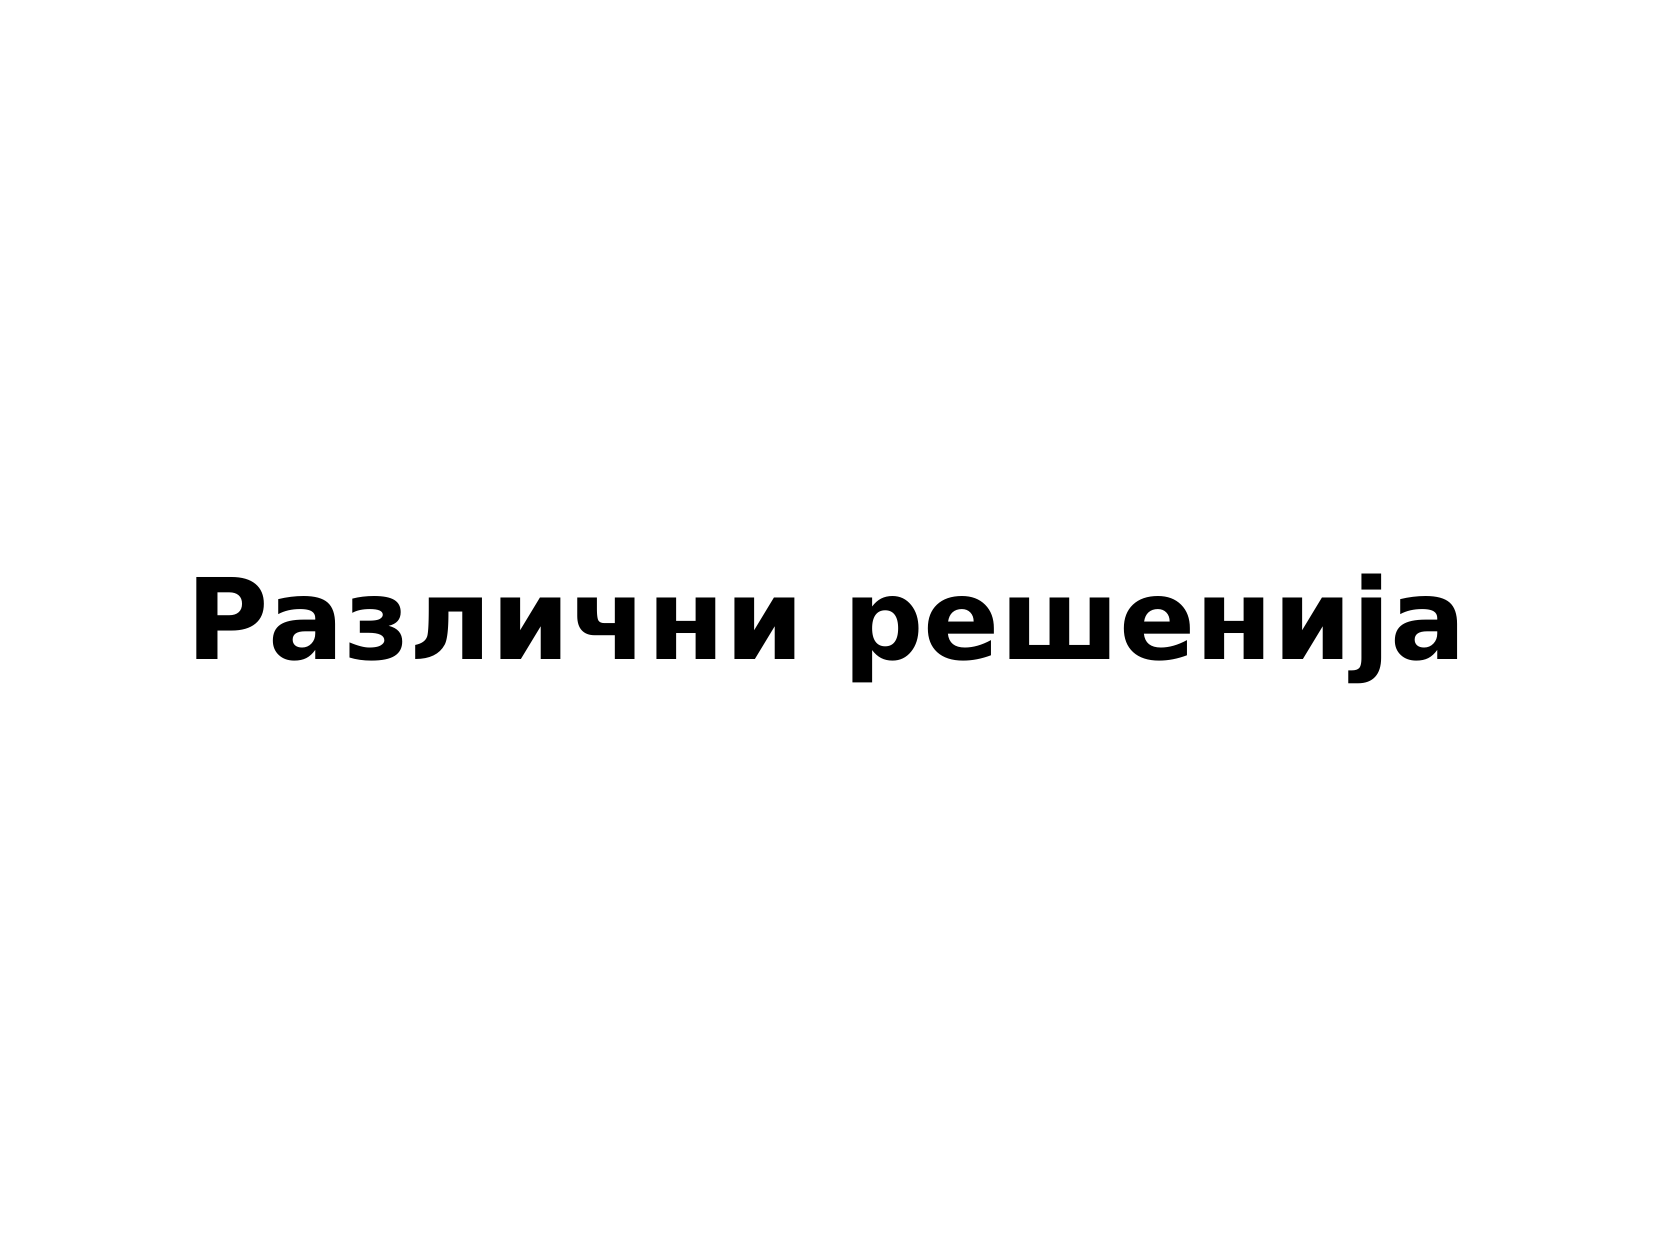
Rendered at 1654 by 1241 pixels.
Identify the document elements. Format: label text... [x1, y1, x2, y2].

subtitle Различни решенија [0, 0, 1654, 1241]
